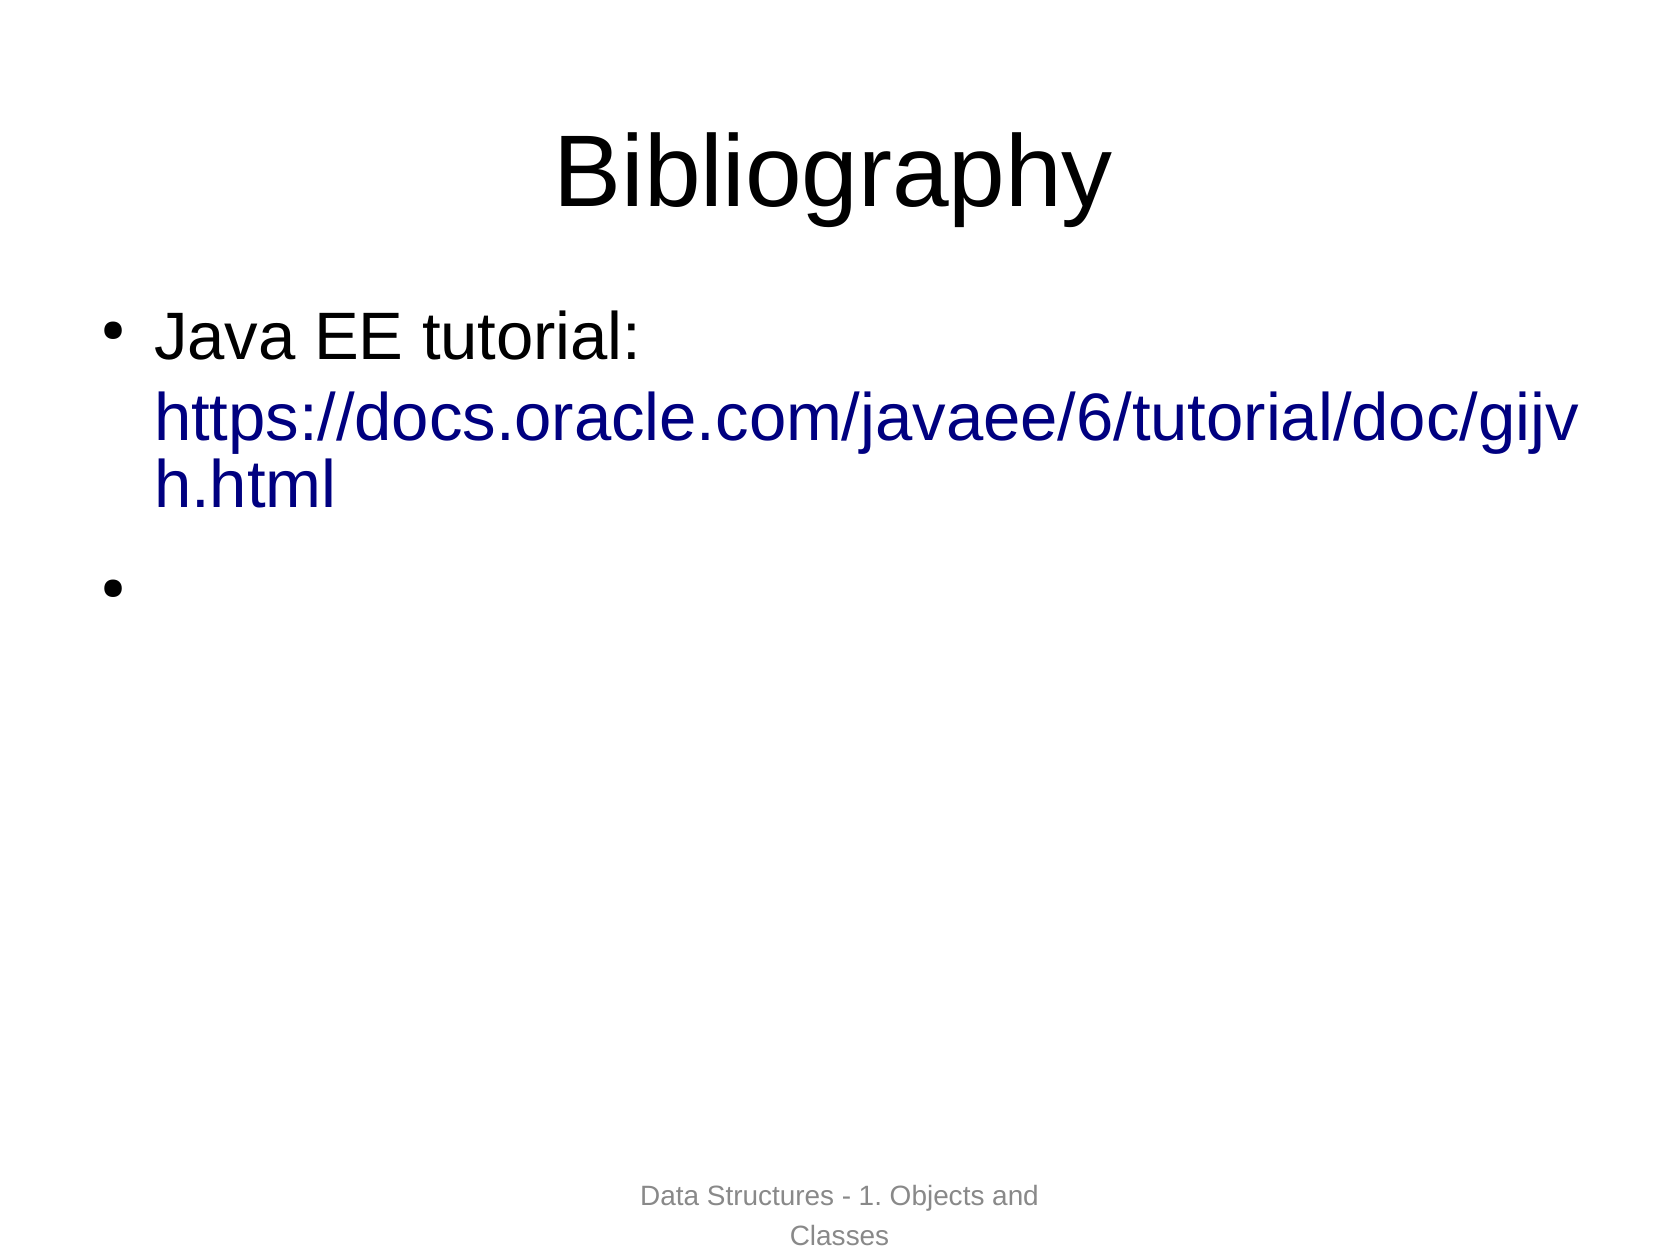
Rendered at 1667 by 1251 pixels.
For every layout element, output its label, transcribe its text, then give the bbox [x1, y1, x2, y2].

list Java EE tutorial: https://docs.oracle.com/javaee/6/tutorial/doc/gijvh.html [83, 292, 1584, 1018]
title Bibliography [83, 49, 1584, 259]
text_box Data Structures - 1. Objects and Classes [586, 1166, 1093, 1250]
